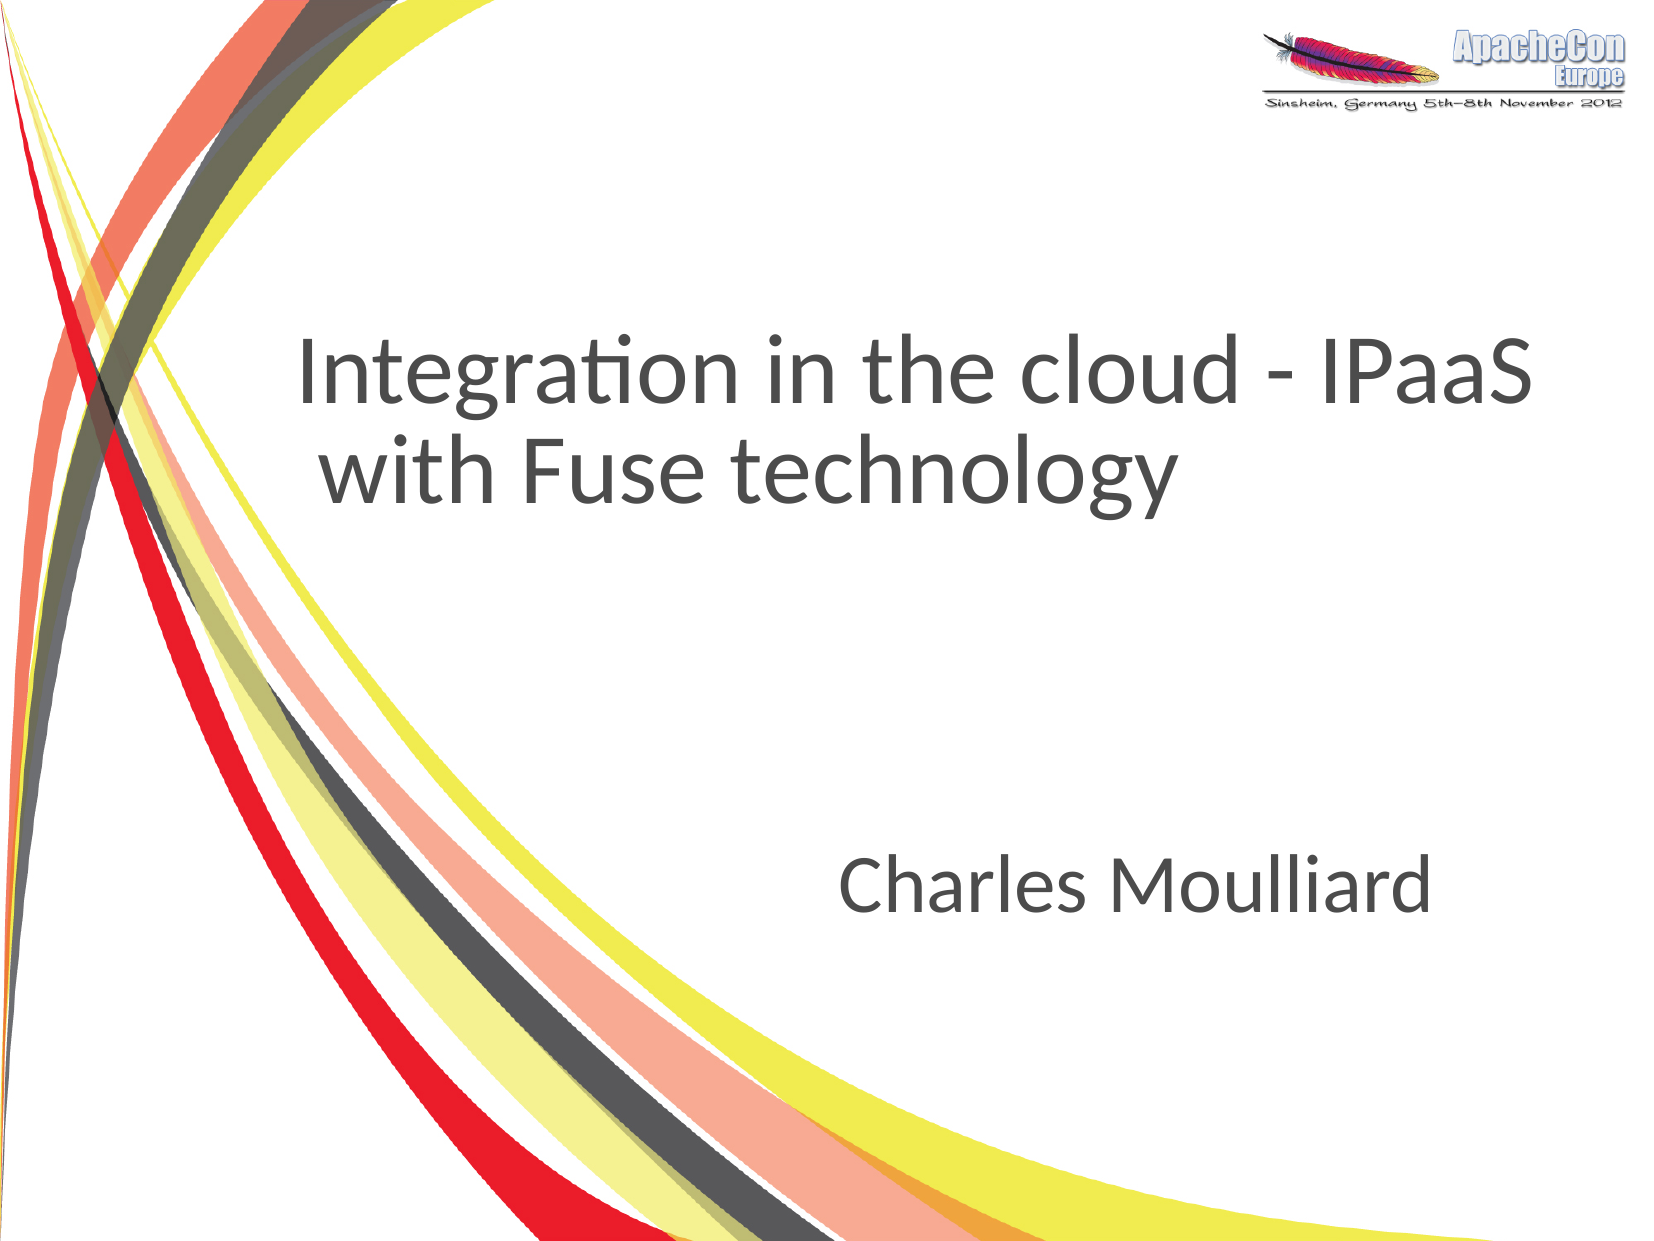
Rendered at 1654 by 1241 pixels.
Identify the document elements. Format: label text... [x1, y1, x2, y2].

picture [0, 0, 1654, 1241]
subtitle Charles Moulliard [649, 832, 1625, 951]
title Integration in the cloud - IPaaS with Fuse technology [295, 306, 1625, 551]
